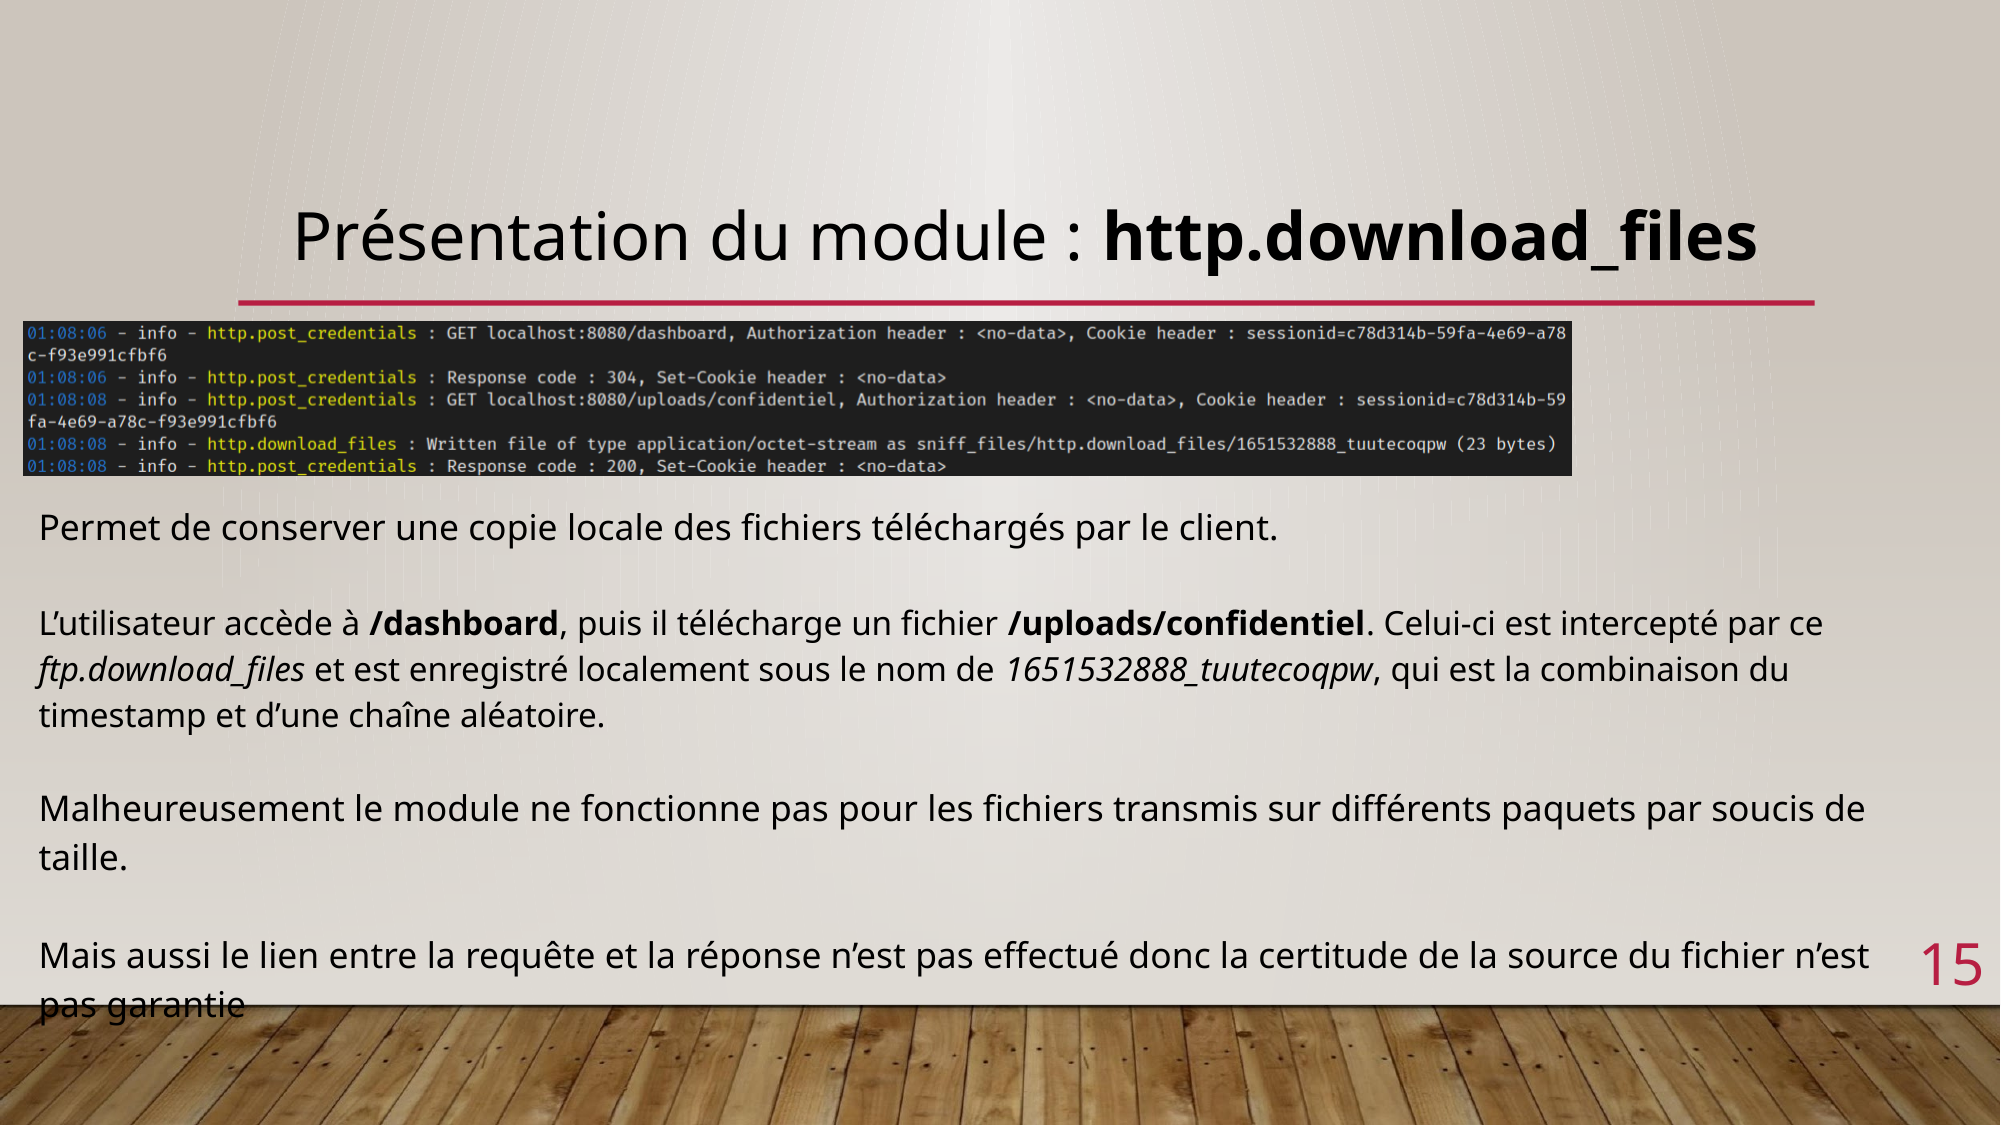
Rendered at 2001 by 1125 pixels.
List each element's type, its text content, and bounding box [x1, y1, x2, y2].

picture [0, 1005, 2000, 1125]
list Permet de conserver une copie locale des fichiers téléchargés par le client. L’utilisateur accède à /dashboard, puis il télécharge un fichier /uploads/confidentiel. Celui-ci est intercepté par ce ftp.download_files et est enregistré localement sous le nom de 1651532888_tuutecoqpw, qui est la combinaison du timestamp et d’une chaîne aléatoire. Malheureusement le module ne fonctionne pas pour les fichiers transmis sur différents paquets par soucis de taille. Mais aussi le lien entre la requête et la réponse n’est pas effectué donc la certitude de la source du fichier n’est pas garantie [23, 490, 1935, 928]
title Présentation du module : http.download_files [238, 195, 1814, 299]
picture [111, 1005, 122, 1015]
picture [65, 1008, 74, 1015]
picture [167, 1008, 176, 1015]
picture [44, 1005, 55, 1015]
picture [133, 1008, 142, 1015]
slide_number <number> [1866, 920, 2000, 1003]
picture [23, 321, 1572, 476]
